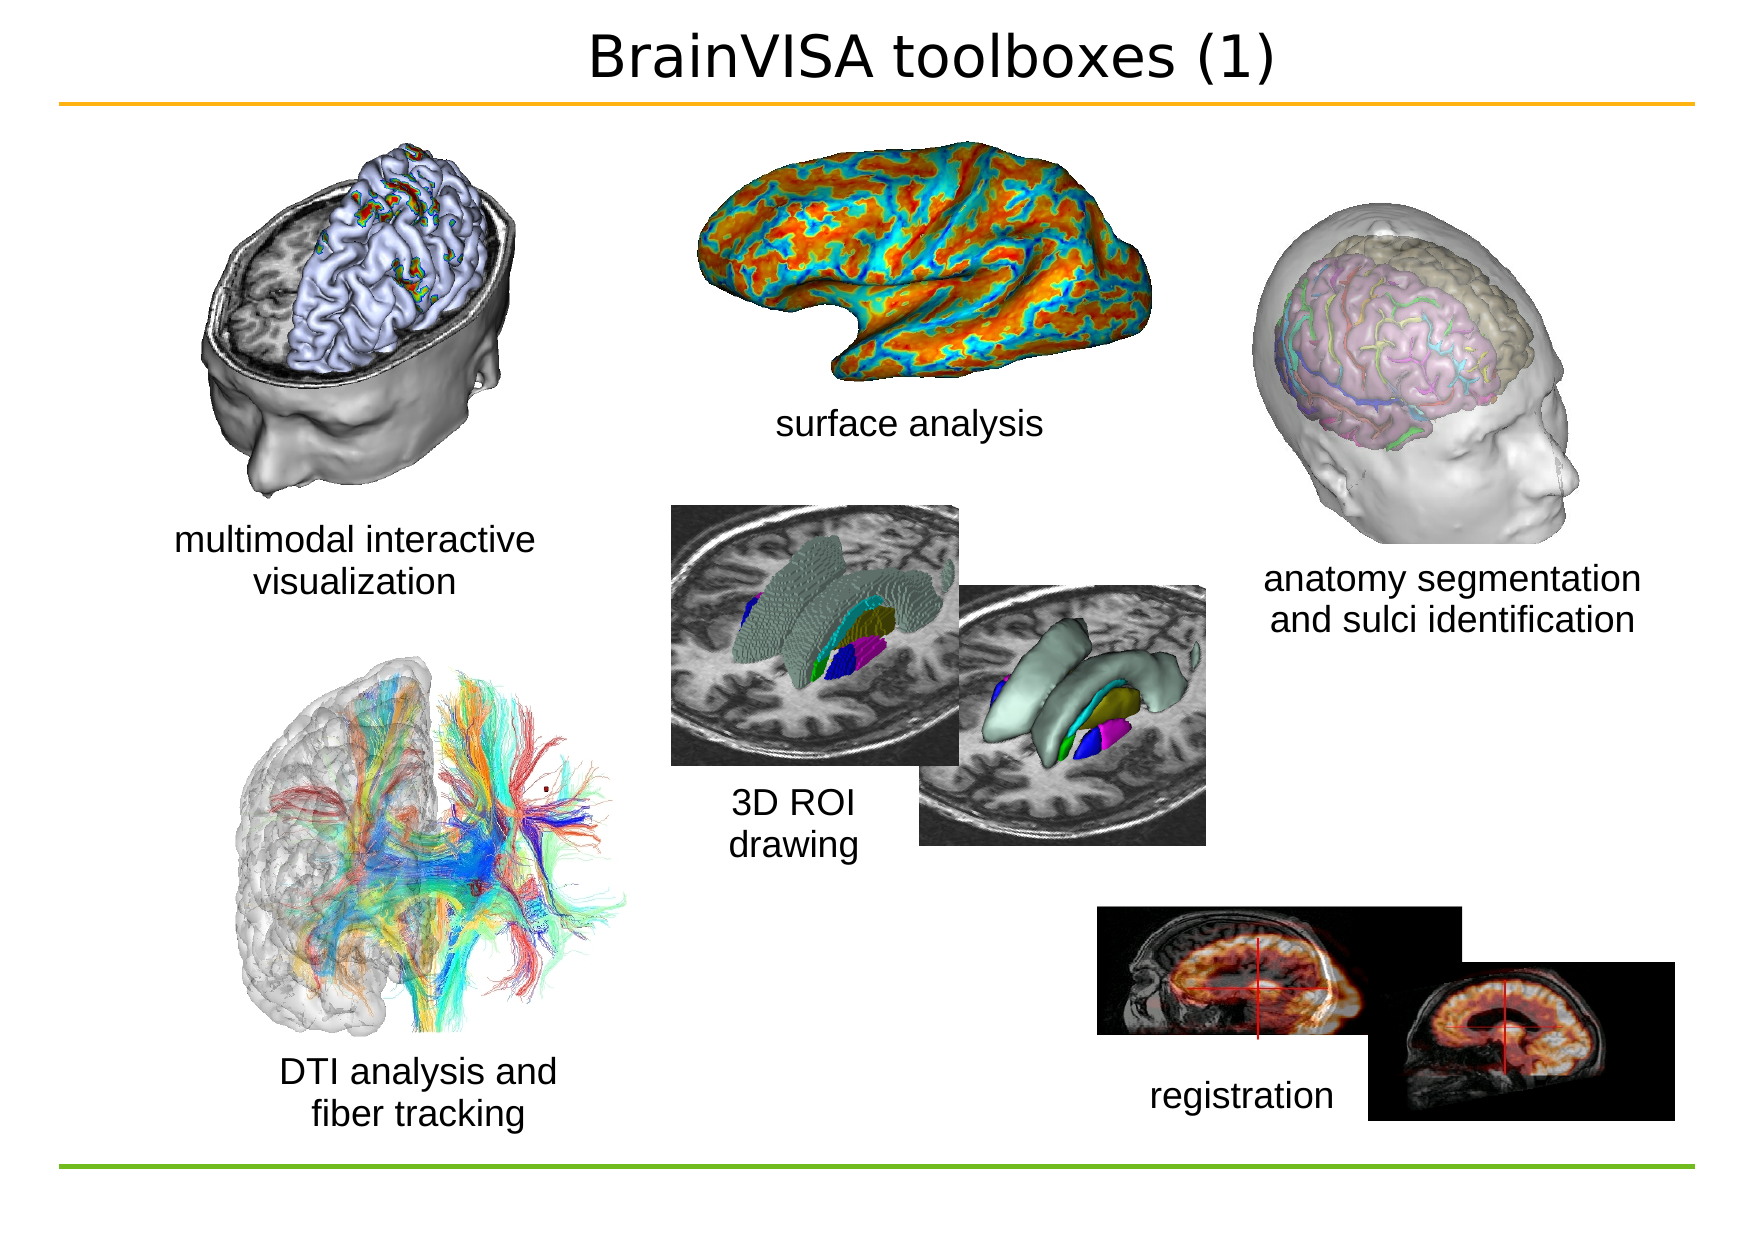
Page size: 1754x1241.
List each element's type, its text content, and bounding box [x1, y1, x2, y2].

picture [1093, 891, 1675, 1130]
picture [691, 112, 1156, 412]
text_box multimodal interactive visualization [159, 510, 605, 638]
text_box 3D ROI drawing [713, 774, 886, 883]
text_box anatomy segmentation and sulci identification [1248, 549, 1657, 676]
picture [196, 122, 534, 508]
text_box registration [1134, 1066, 1350, 1138]
picture [1248, 184, 1597, 544]
picture [671, 505, 1206, 846]
text_box BrainVISA toolboxes (1) [573, 16, 1293, 100]
picture [228, 653, 627, 1040]
text_box DTI analysis and fiber tracking [264, 1042, 580, 1169]
text_box surface analysis [760, 394, 1132, 466]
